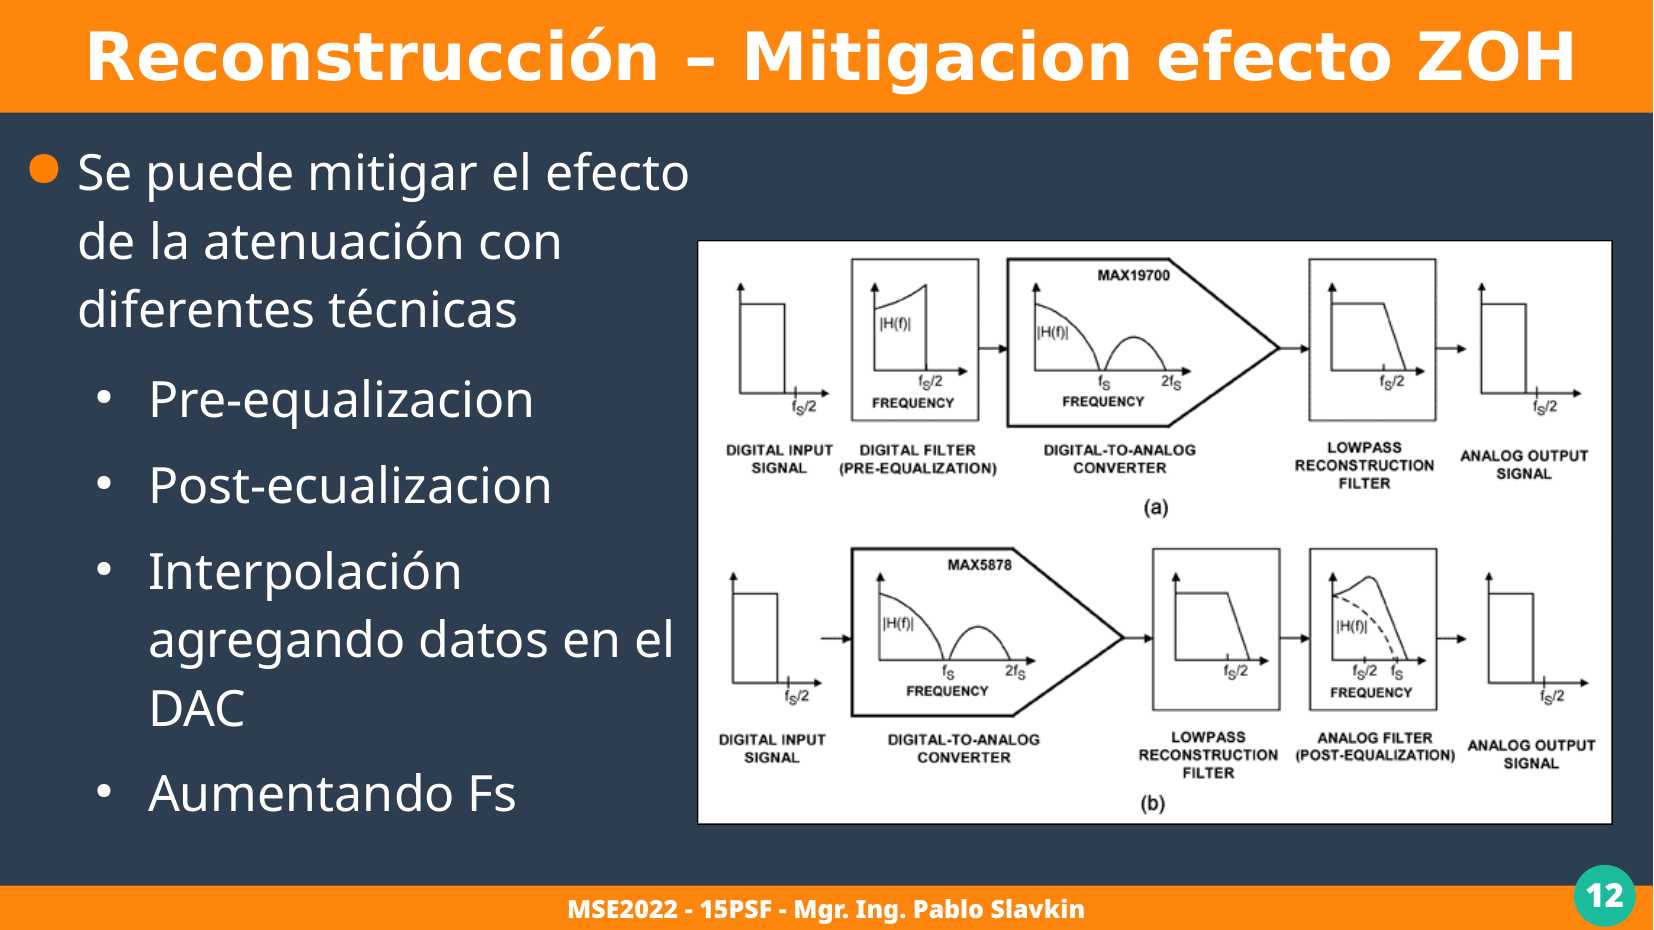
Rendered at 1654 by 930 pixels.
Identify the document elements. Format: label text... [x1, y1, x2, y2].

text_box Reconstrucción – Mitigacion efecto ZOH [25, 0, 1639, 131]
picture [697, 240, 1613, 826]
list Se puede mitigar el efecto de la atenuación con diferentes técnicas Pre-equalizacion Post-ecualizacion Interpolación agregando datos en el DAC Aumentando Fs [6, 137, 701, 863]
